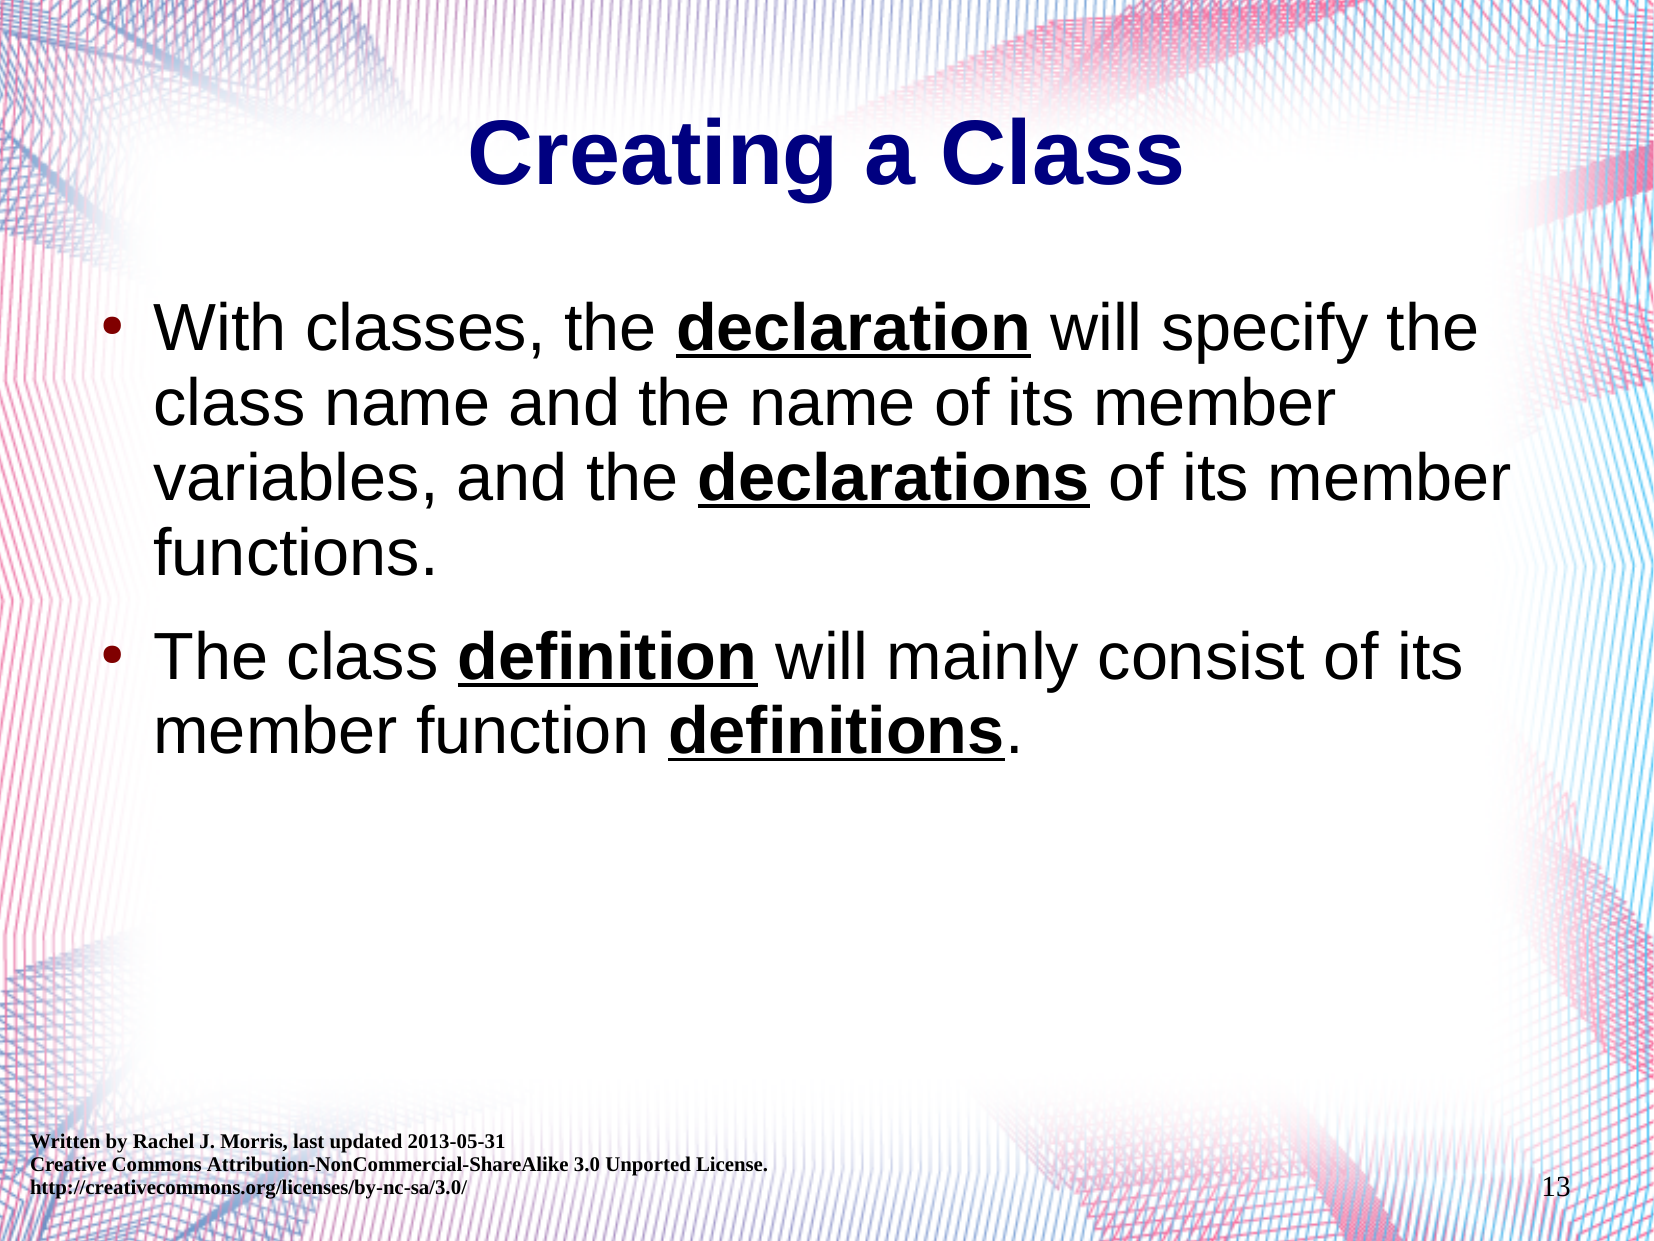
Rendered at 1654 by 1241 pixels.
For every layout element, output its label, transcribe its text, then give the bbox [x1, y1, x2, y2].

picture [0, 0, 1654, 1241]
list With classes, the declaration will specify the class name and the name of its member variables, and the declarations of its member functions. The class definition will mainly consist of its member function definitions. [82, 290, 1571, 1010]
title Creating a Class [82, 49, 1571, 257]
